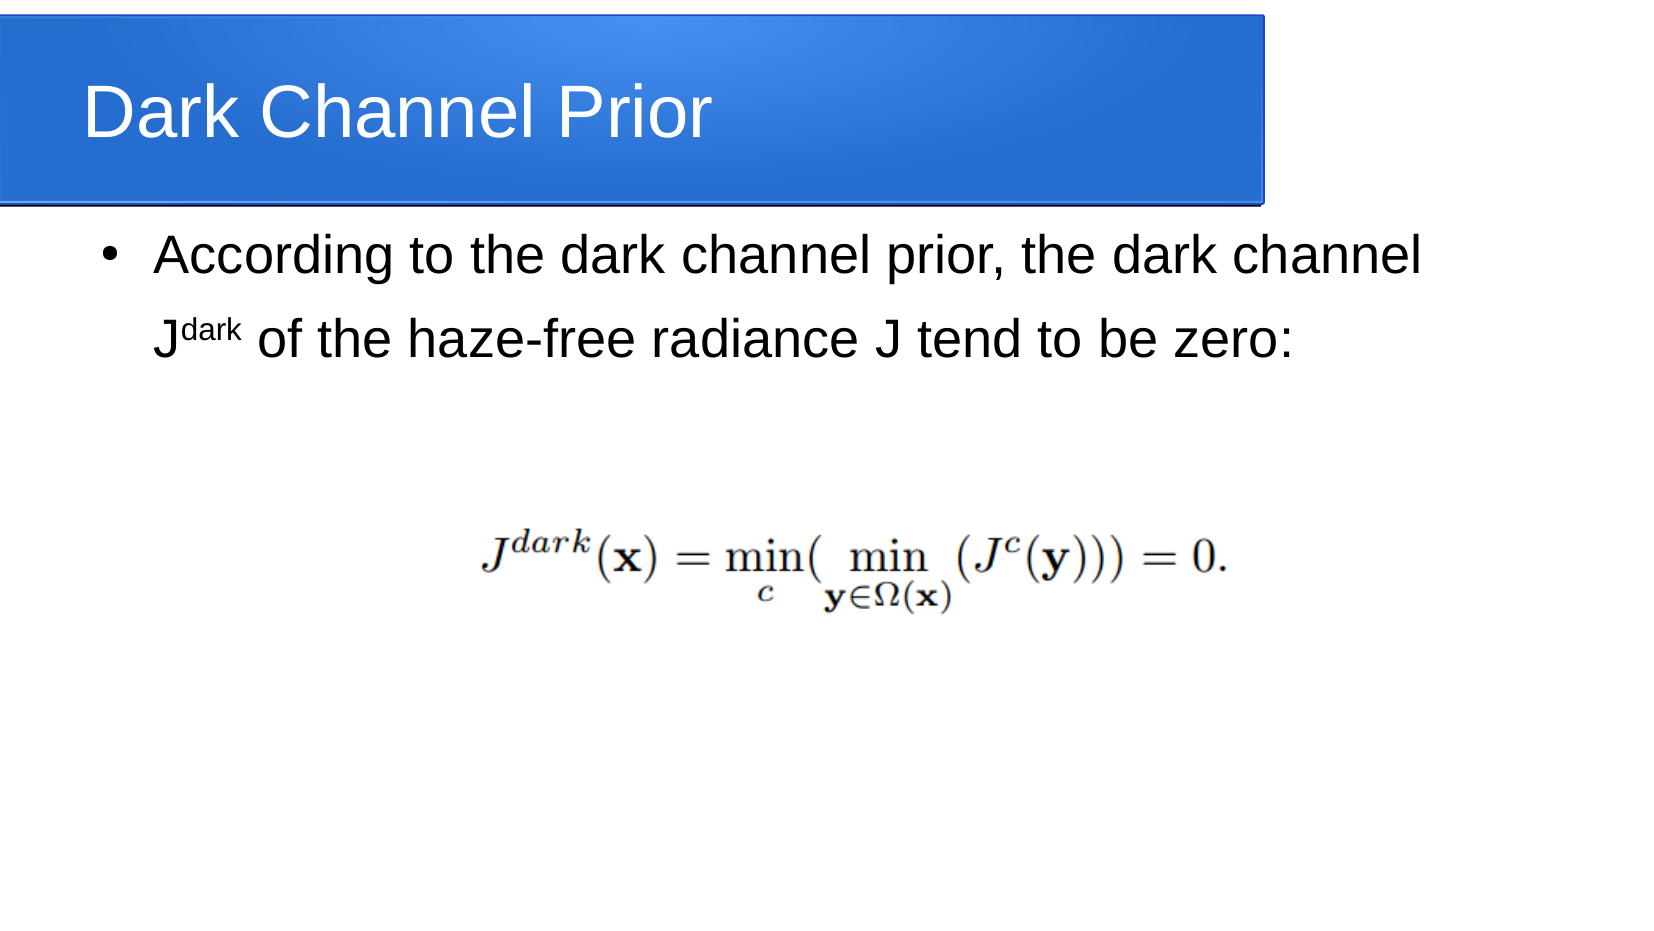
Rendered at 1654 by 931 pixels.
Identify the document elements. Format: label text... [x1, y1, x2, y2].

picture [417, 510, 1317, 654]
list According to the dark channel prior, the dark channel Jdark of the haze-free radiance J tend to be zero: [82, 224, 1571, 764]
title Dark Channel Prior [82, 35, 1235, 189]
